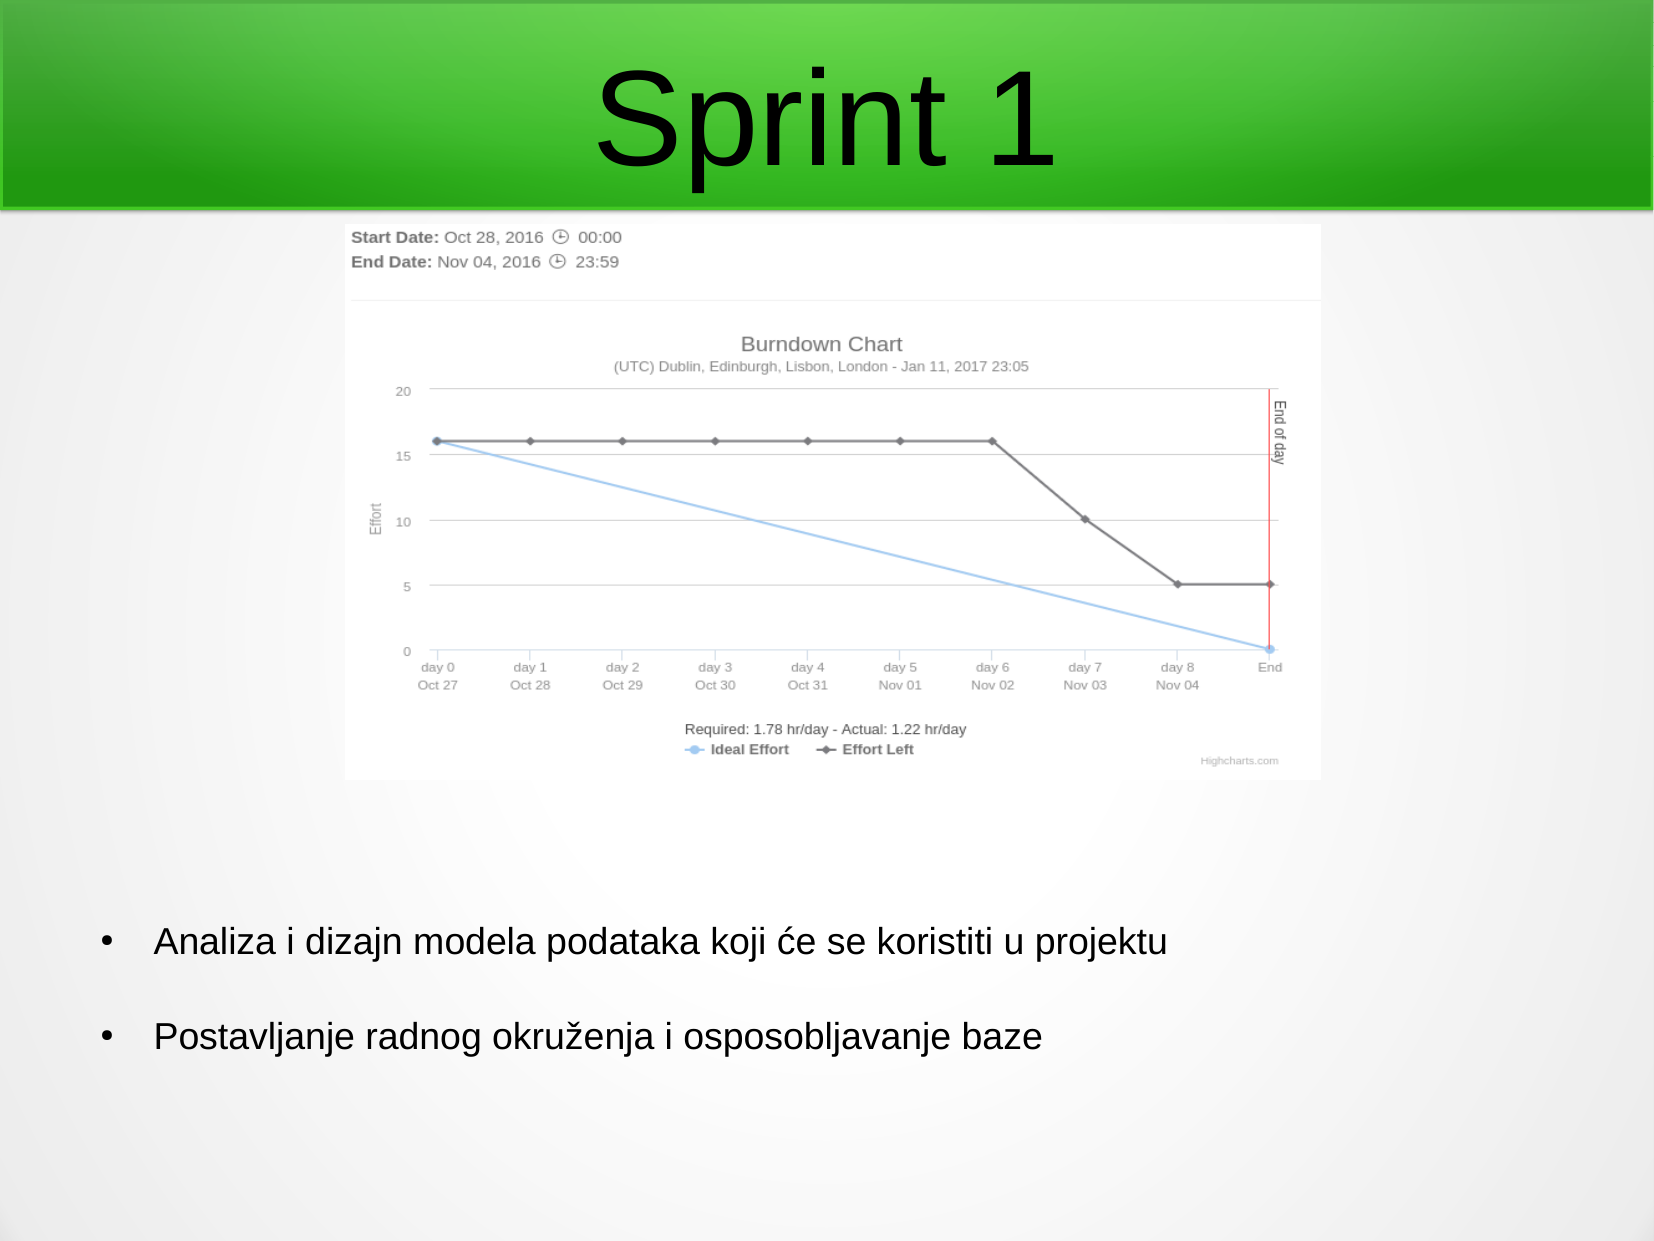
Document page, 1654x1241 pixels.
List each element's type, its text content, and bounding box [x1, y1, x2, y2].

list Analiza i dizajn modela podataka koji će se koristiti u projektu Postavljanje radnog okruženja i osposobljavanje baze [82, 826, 1571, 1171]
title Sprint 1 [82, 42, 1571, 195]
picture [345, 224, 1321, 781]
